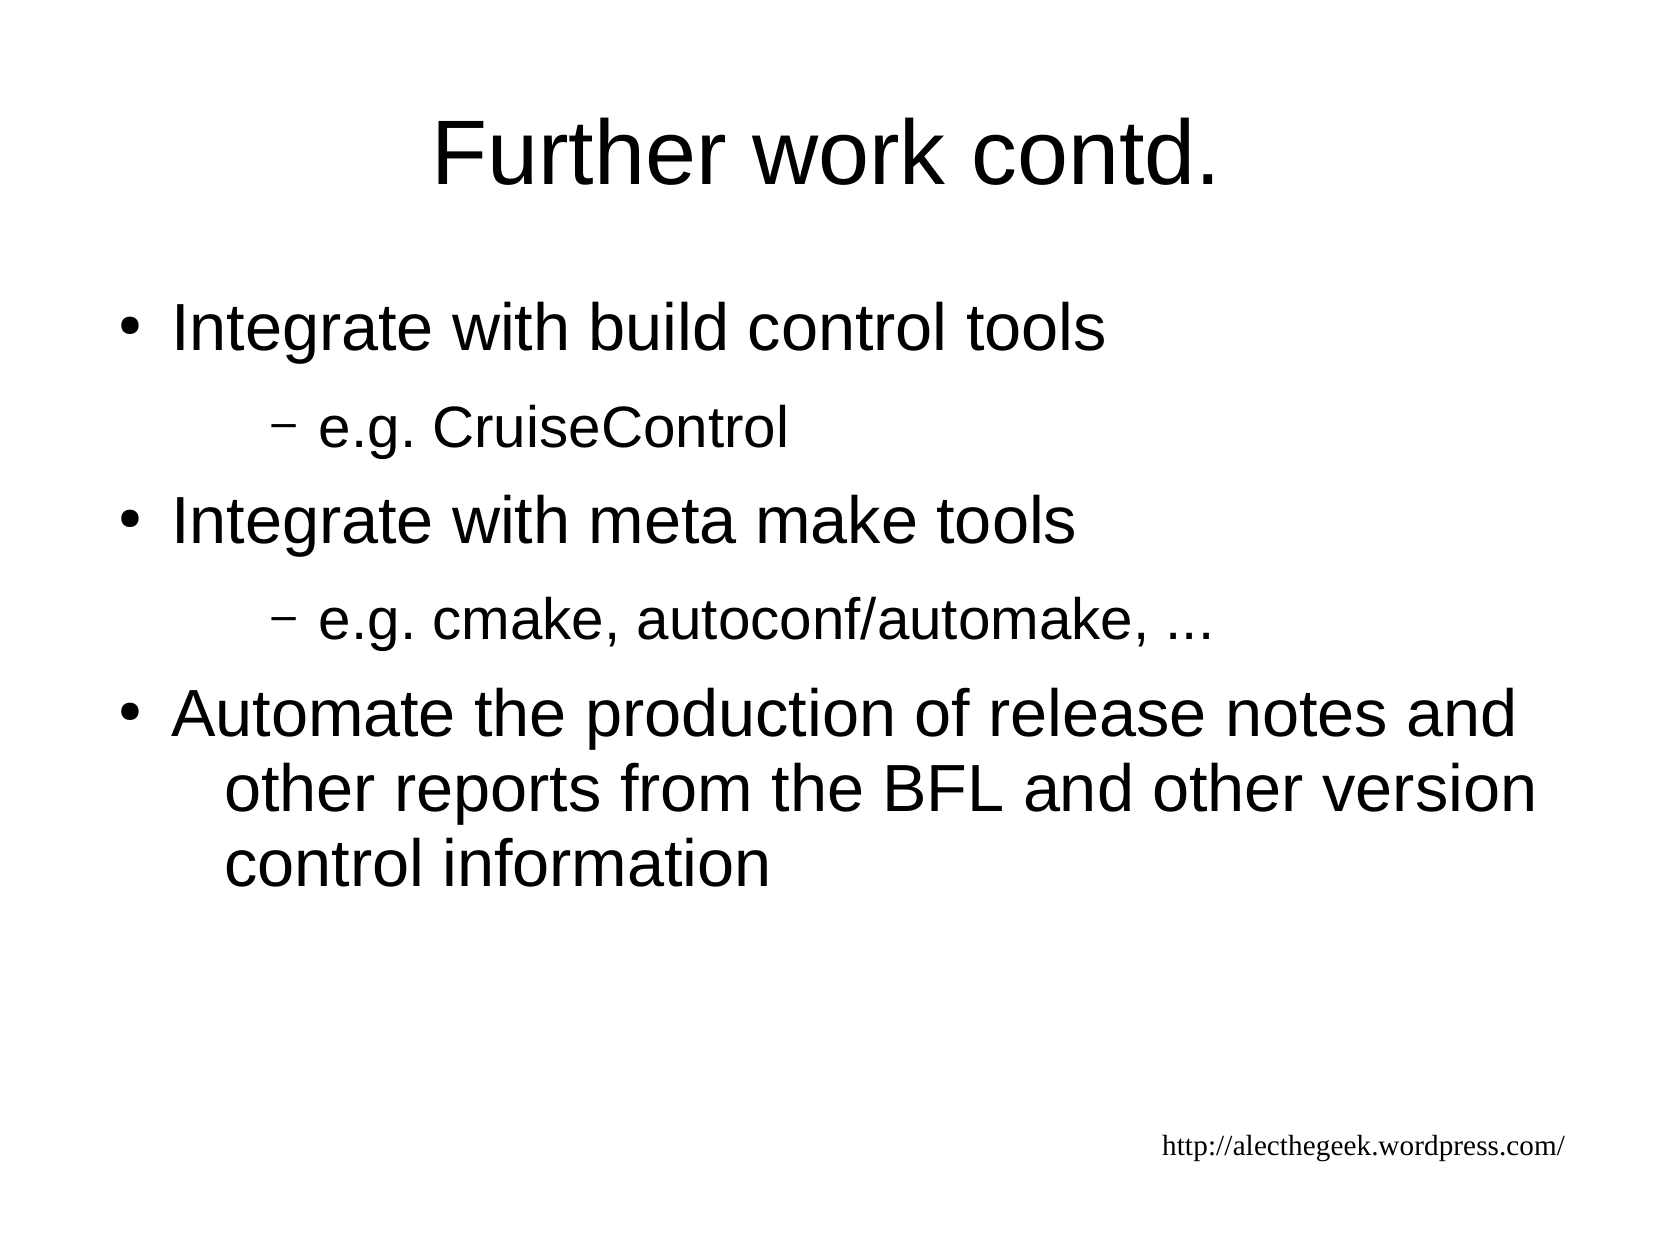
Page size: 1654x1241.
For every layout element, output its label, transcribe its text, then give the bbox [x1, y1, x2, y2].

list Integrate with build control tools e.g. CruiseControl Integrate with meta make tools e.g. cmake, autoconf/automake, ... Automate the production of release notes and other reports from the BFL and other version control information [82, 290, 1571, 1109]
title Further work contd. [82, 49, 1571, 257]
